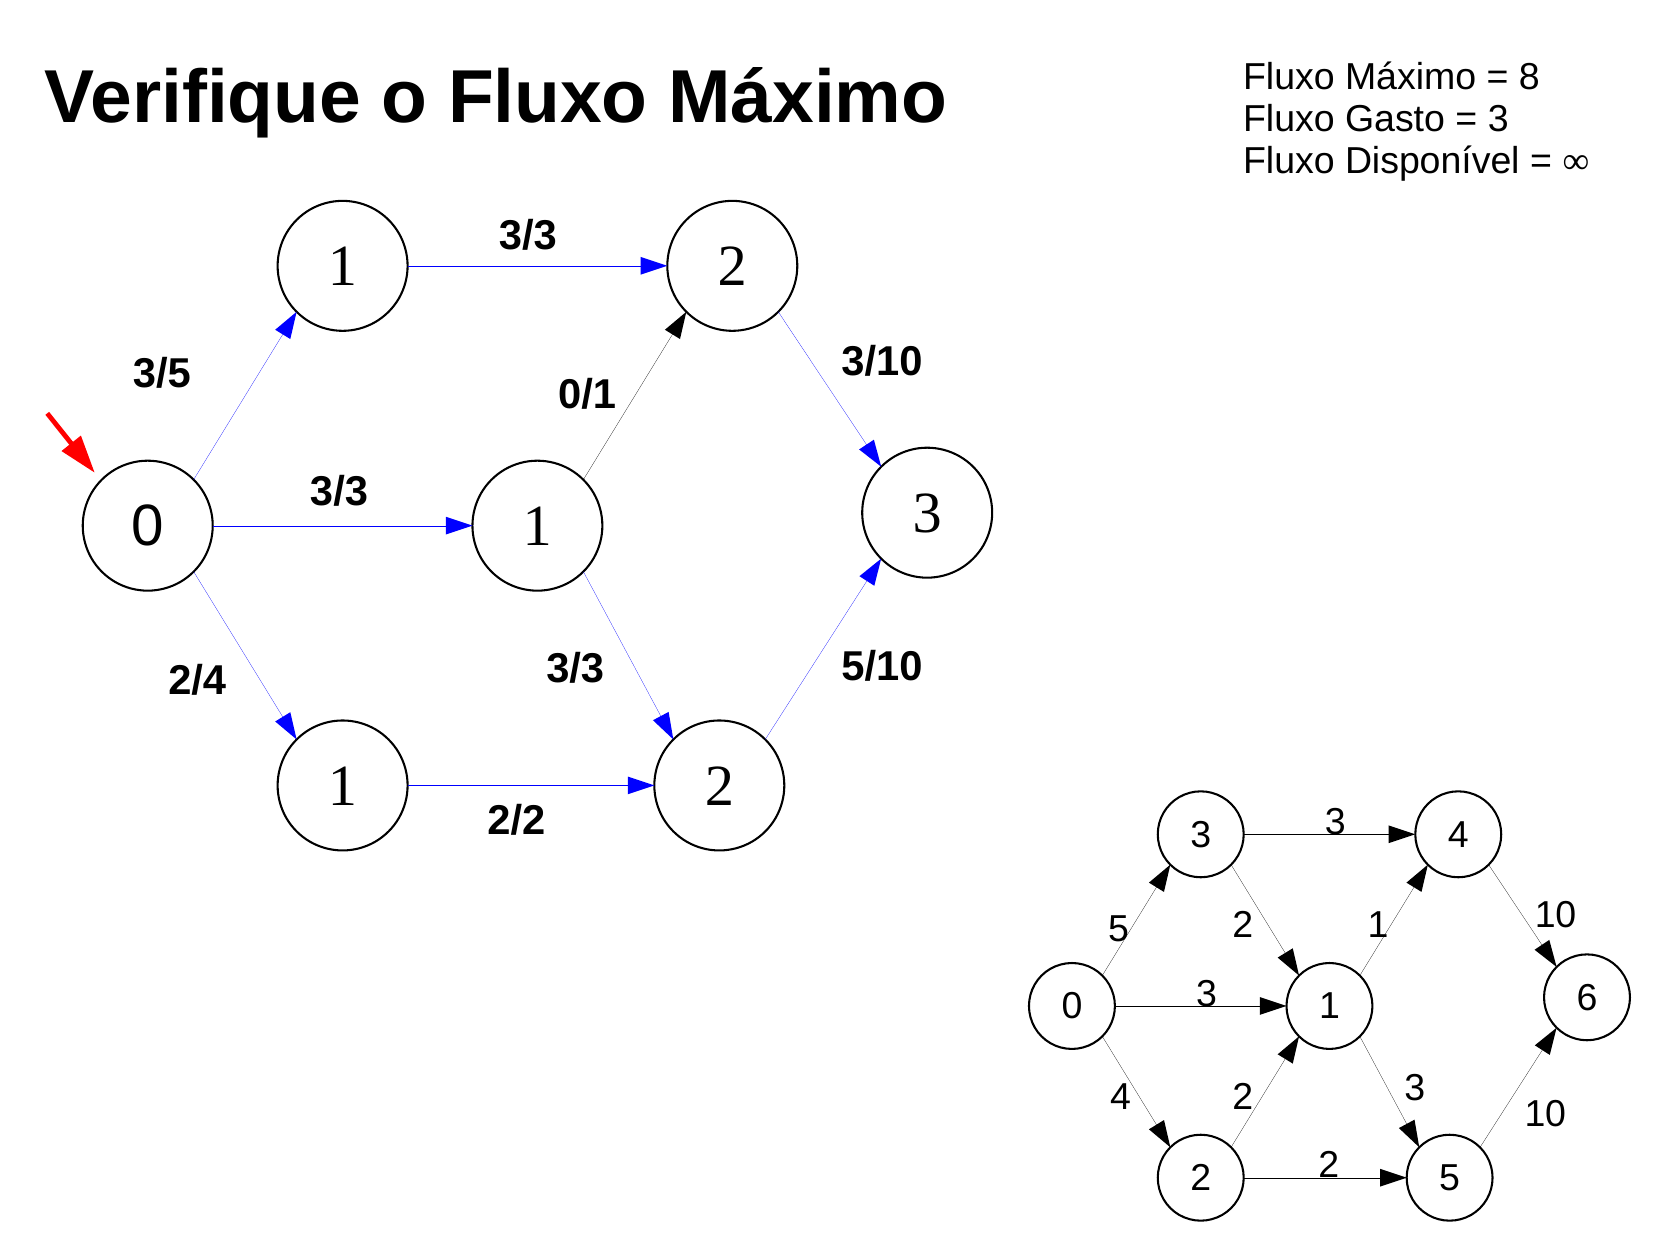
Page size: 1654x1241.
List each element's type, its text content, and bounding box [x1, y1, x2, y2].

text_box 0 [82, 460, 213, 591]
text_box 0/1 [543, 363, 650, 426]
text_box 5/10 [826, 635, 957, 697]
text_box 3/3 [531, 637, 638, 700]
text_box 1 [277, 720, 408, 851]
text_box 10 [1520, 885, 1595, 985]
text_box 2 [1157, 1134, 1244, 1221]
text_box 5 [1406, 1134, 1493, 1221]
text_box 3 [1389, 1059, 1427, 1116]
text_box 2 [1217, 895, 1255, 953]
text_box 6 [1582, 996, 1592, 1008]
text_box 3/10 [826, 330, 957, 393]
text_box 4 [1095, 1067, 1132, 1125]
text_box 2 [654, 720, 785, 851]
text_box 0 [1028, 963, 1115, 1049]
text_box 1 [1286, 963, 1373, 1049]
text_box 1 [1352, 895, 1390, 953]
text_box 3 [1157, 791, 1244, 878]
text_box 3/3 [295, 460, 402, 522]
text_box 2 [1217, 1067, 1255, 1125]
text_box 4 [1415, 791, 1502, 878]
text_box 2/2 [472, 789, 579, 851]
text_box 1 [472, 460, 603, 591]
text_box 3 [1181, 964, 1218, 1022]
text_box 2 [667, 200, 798, 331]
text_box 6 [1544, 955, 1630, 1041]
text_box Fluxo Máximo = 8 Fluxo Gasto = 3 Fluxo Disponível = ∞ [1228, 48, 1605, 189]
text_box 2/4 [153, 649, 260, 711]
text_box 3 [1310, 792, 1347, 850]
text_box Verifique o Fluxo Máximo [29, 47, 963, 147]
text_box 5 [1093, 900, 1131, 958]
text_box 3/5 [118, 342, 225, 404]
text_box 2 [1303, 1136, 1341, 1194]
text_box 3 [862, 447, 993, 578]
text_box 10 [1509, 1084, 1596, 1142]
text_box 1 [277, 200, 408, 331]
text_box 3/3 [484, 204, 591, 266]
